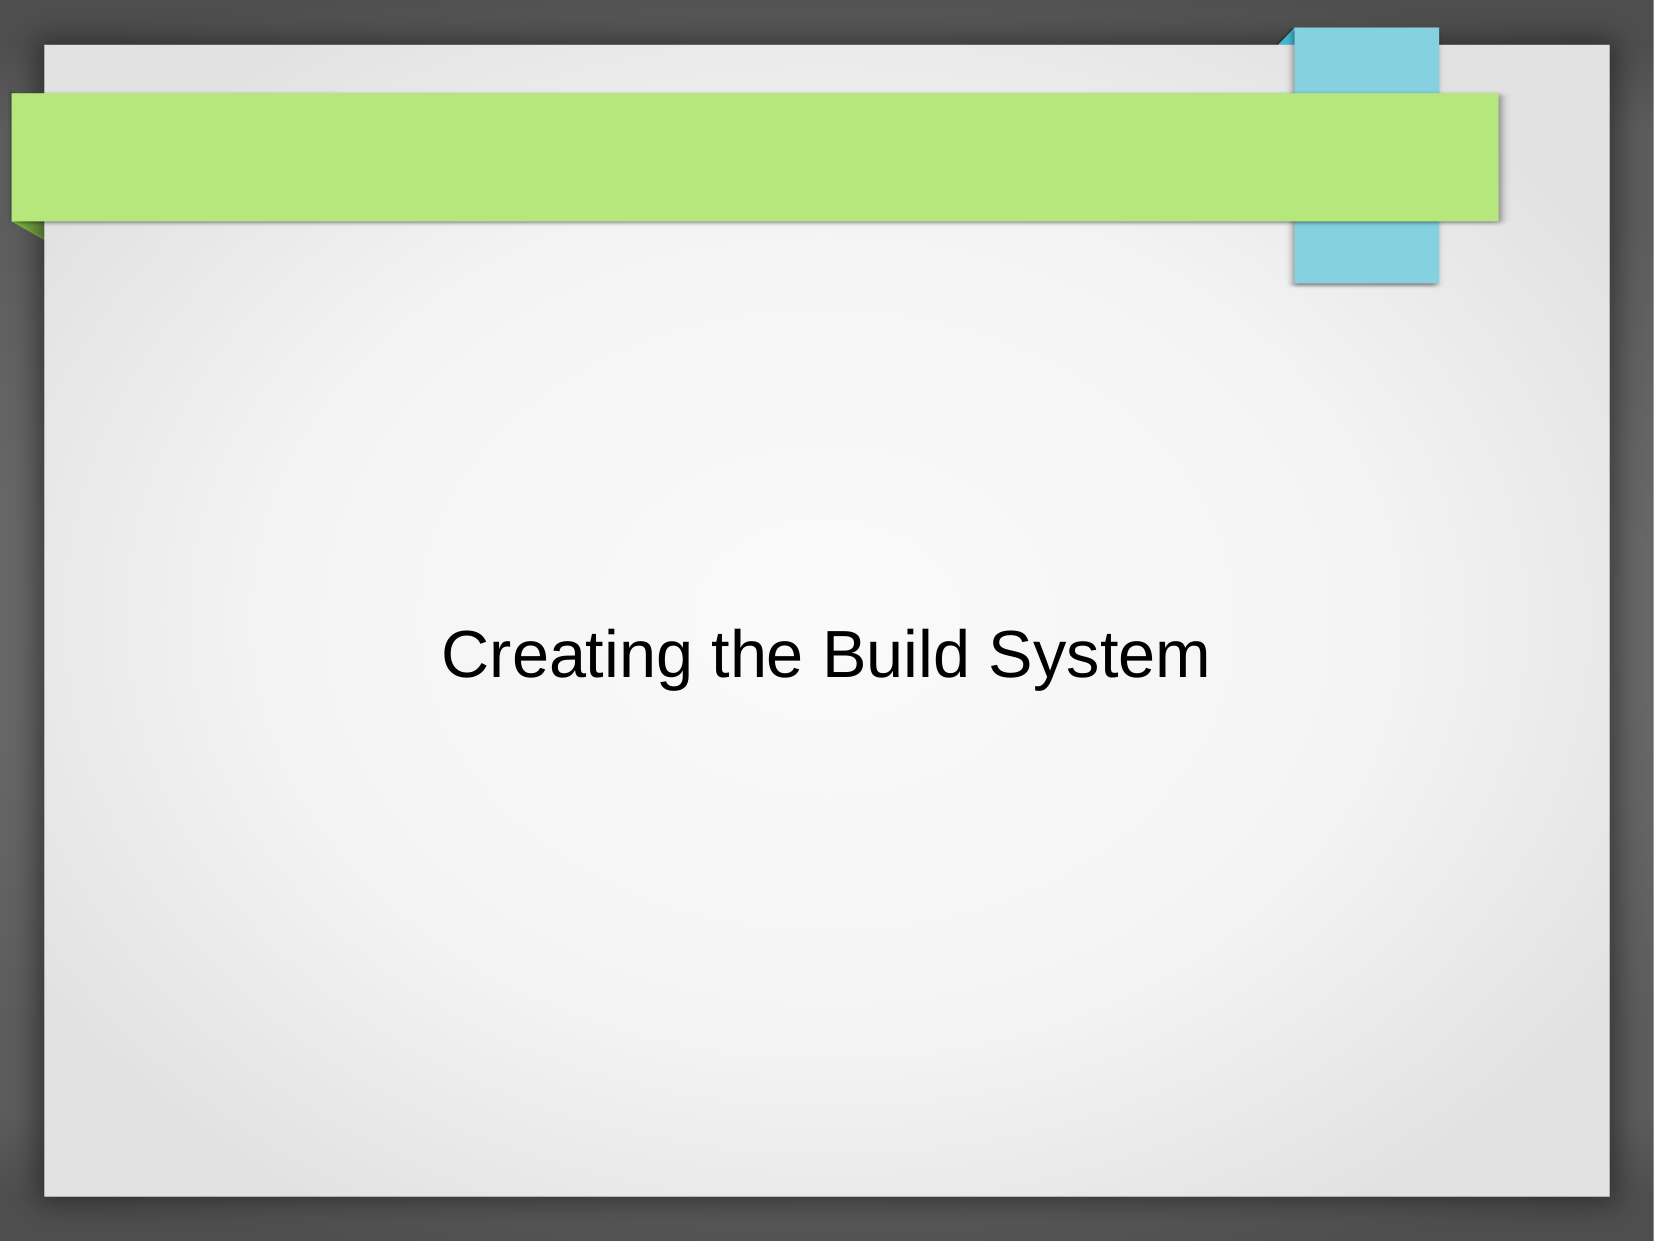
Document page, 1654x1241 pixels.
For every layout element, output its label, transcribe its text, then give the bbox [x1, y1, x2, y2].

subtitle Creating the Build System [82, 295, 1571, 1015]
picture [0, 0, 1654, 1241]
